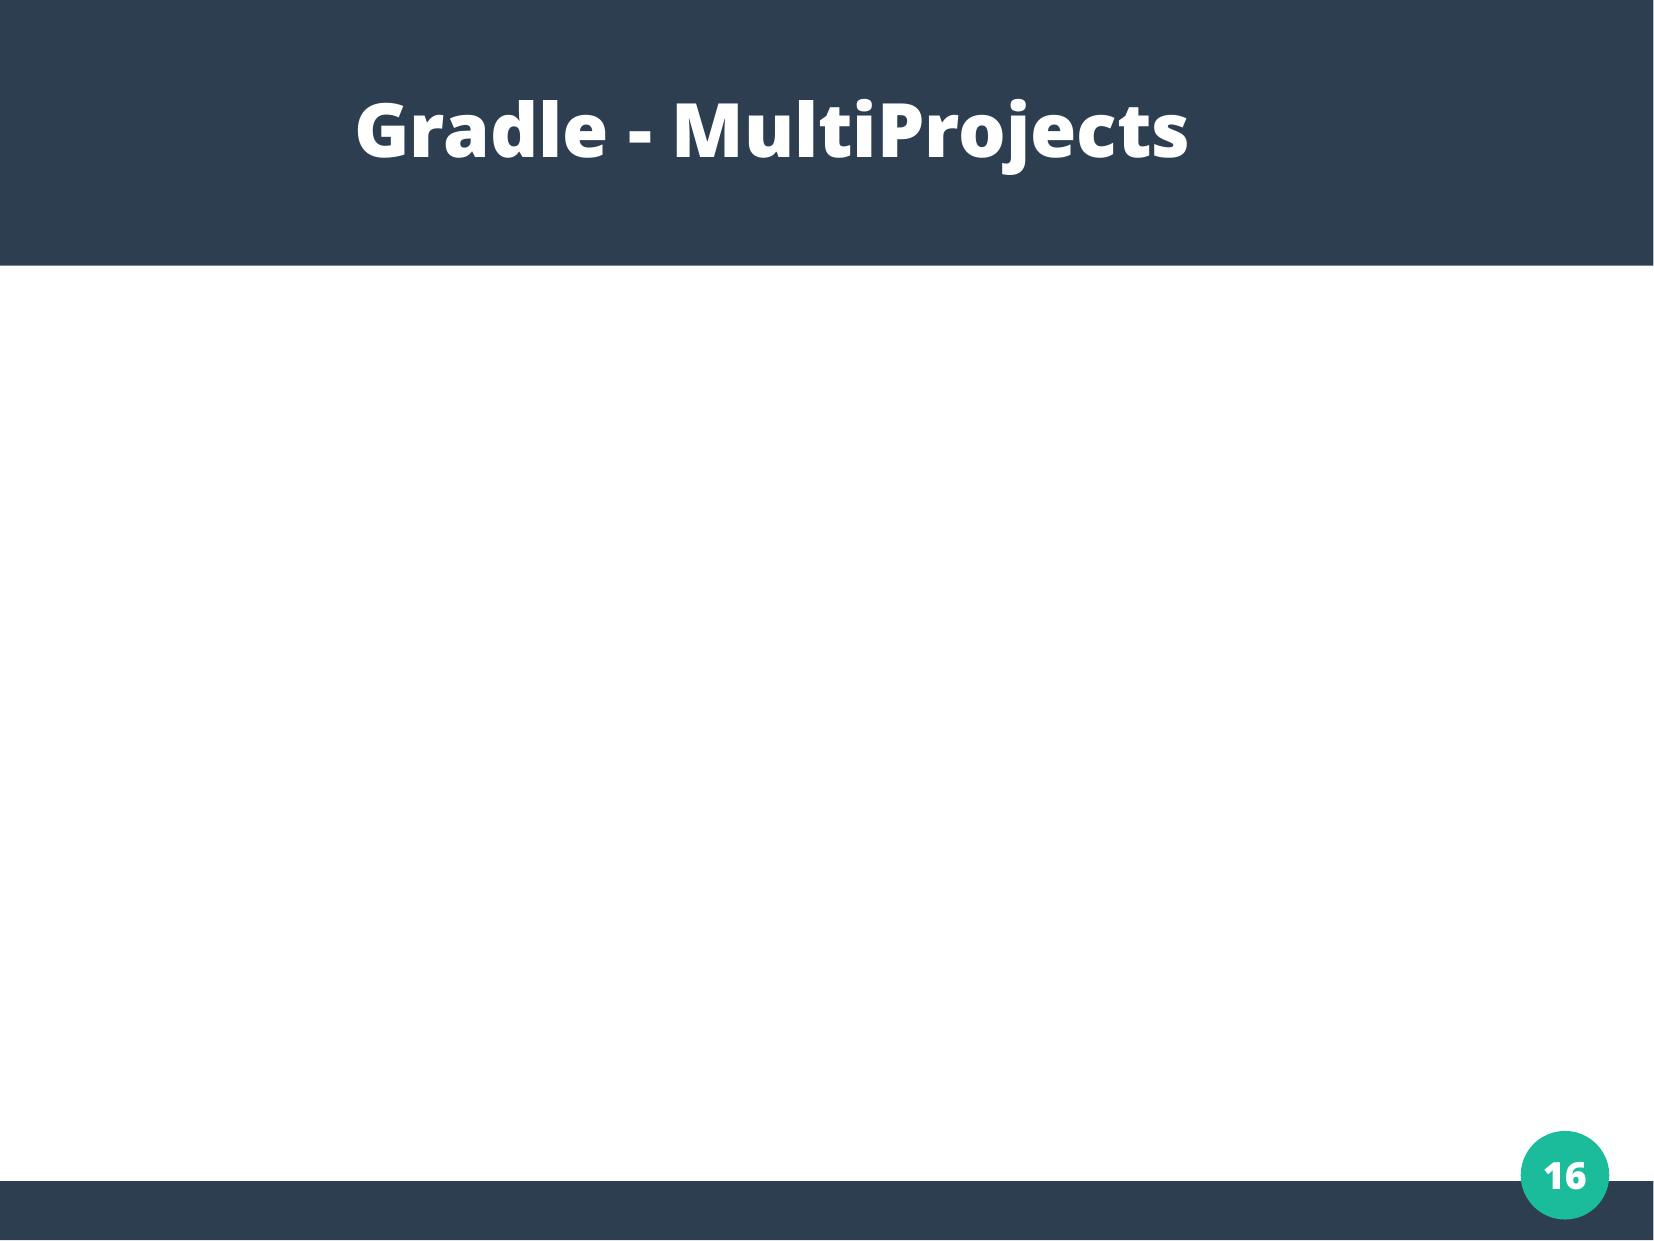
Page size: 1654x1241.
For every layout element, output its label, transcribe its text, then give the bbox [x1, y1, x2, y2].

title Gradle - MultiProjects [59, 49, 1595, 207]
